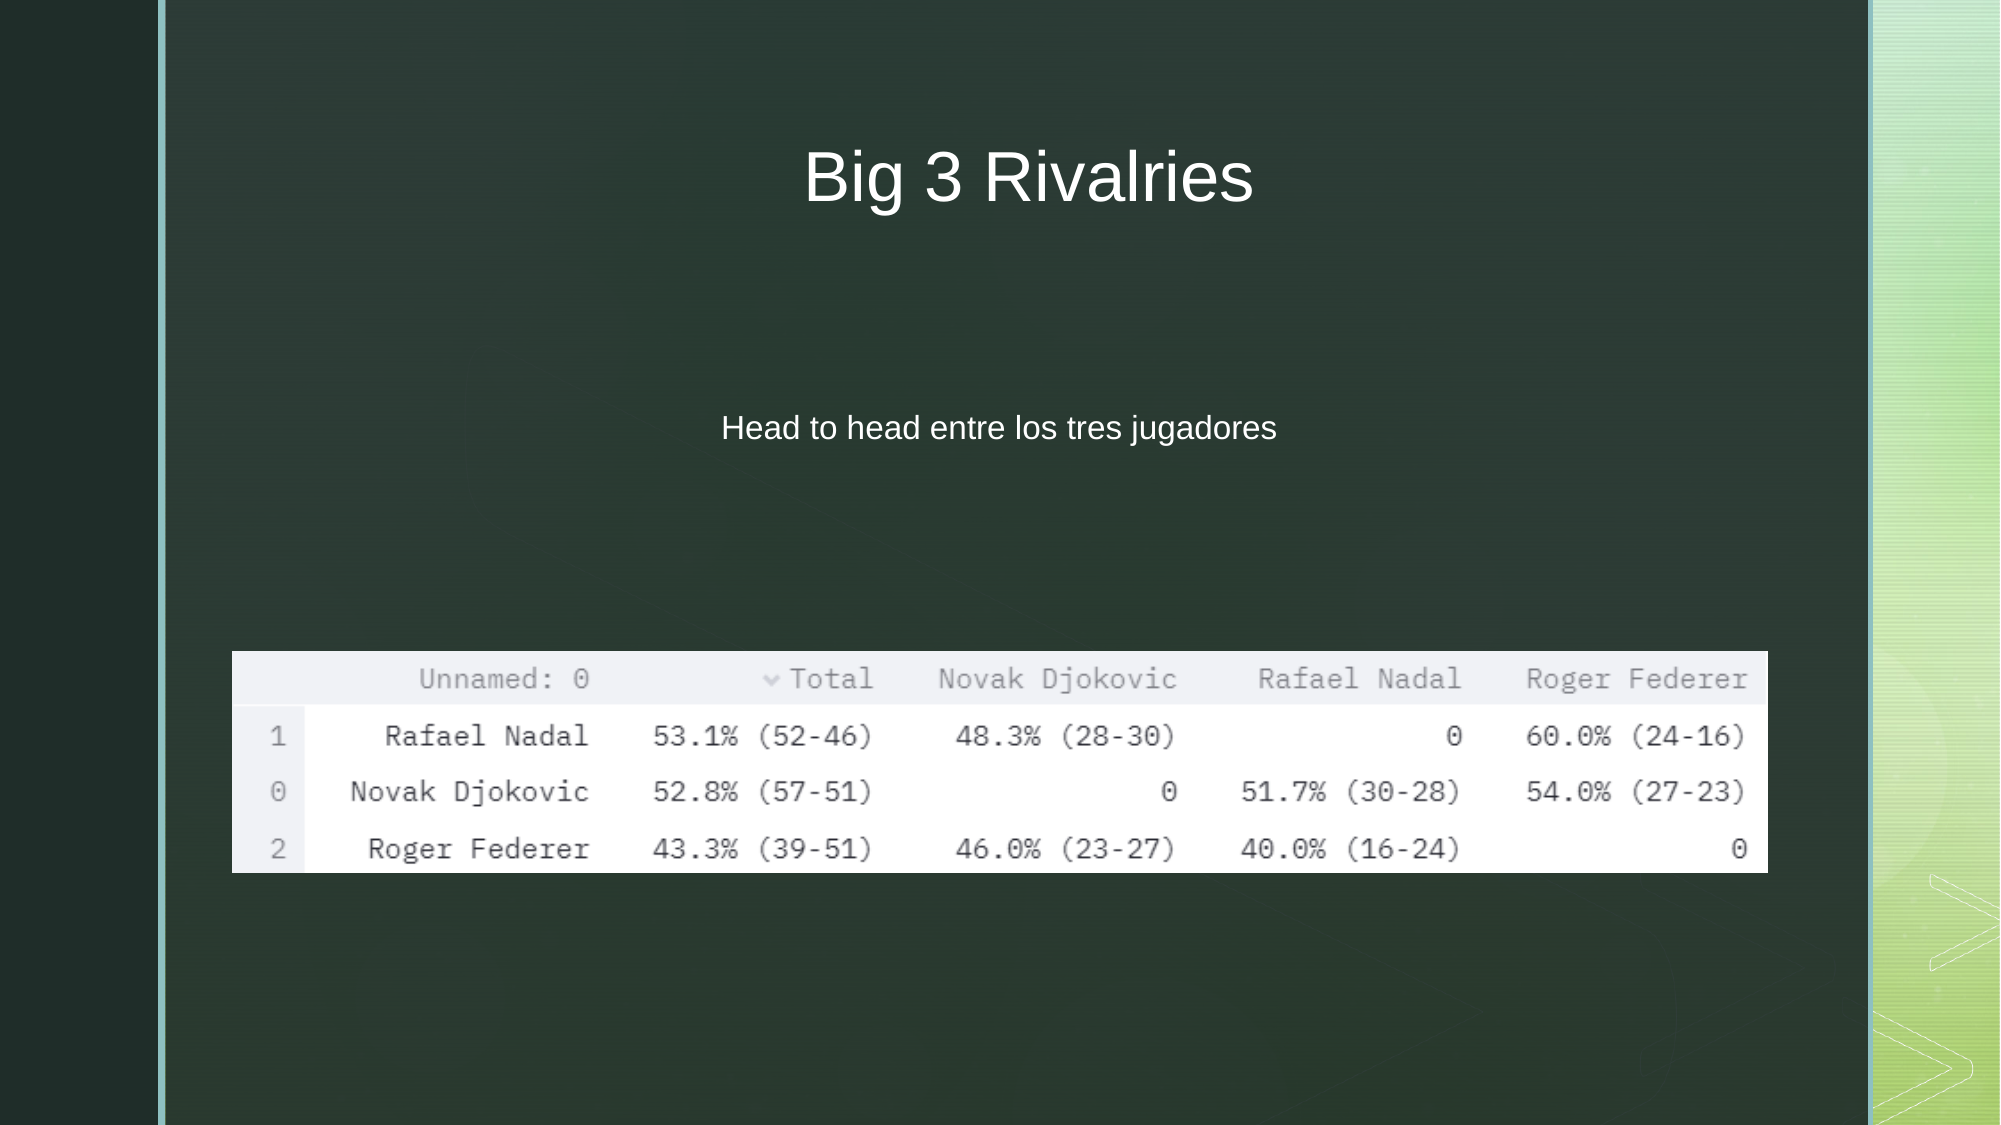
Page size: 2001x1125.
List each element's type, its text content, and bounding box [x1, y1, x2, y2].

title Big 3 Rivalries [323, 132, 1736, 310]
picture [1873, 0, 2000, 1125]
list Head to head entre los tres jugadores [539, 274, 1461, 570]
picture [232, 651, 1768, 873]
text_box [0, 0, 1873, 1125]
